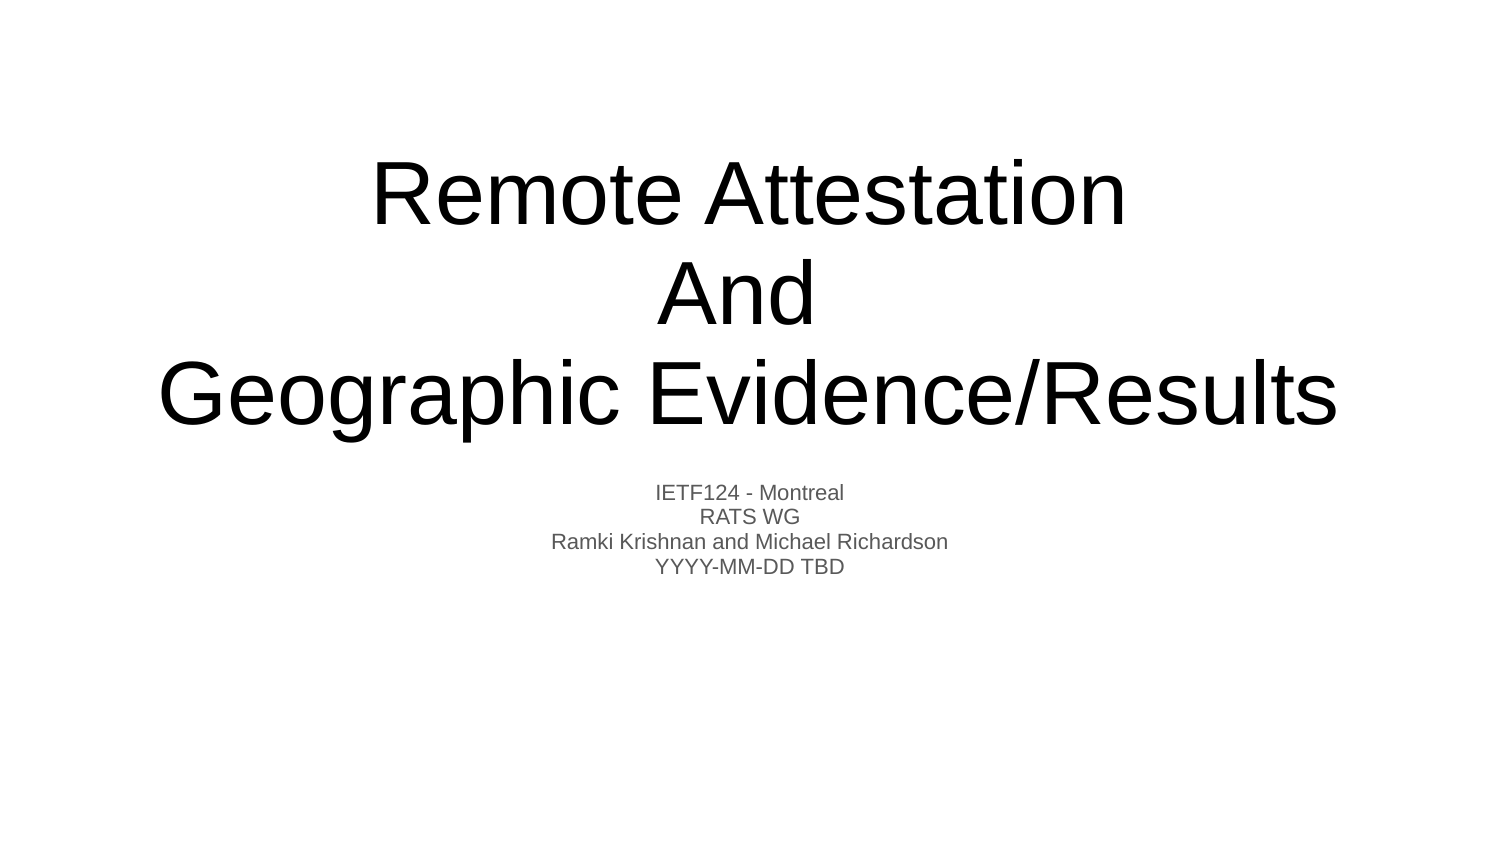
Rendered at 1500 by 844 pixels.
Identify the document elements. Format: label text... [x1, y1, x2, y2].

subtitle IETF124 - Montreal RATS WG Ramki Krishnan and Michael Richardson YYYY-MM-DD TBD [51, 464, 1449, 595]
title Remote Attestation And Geographic Evidence/Results [51, 122, 1449, 459]
